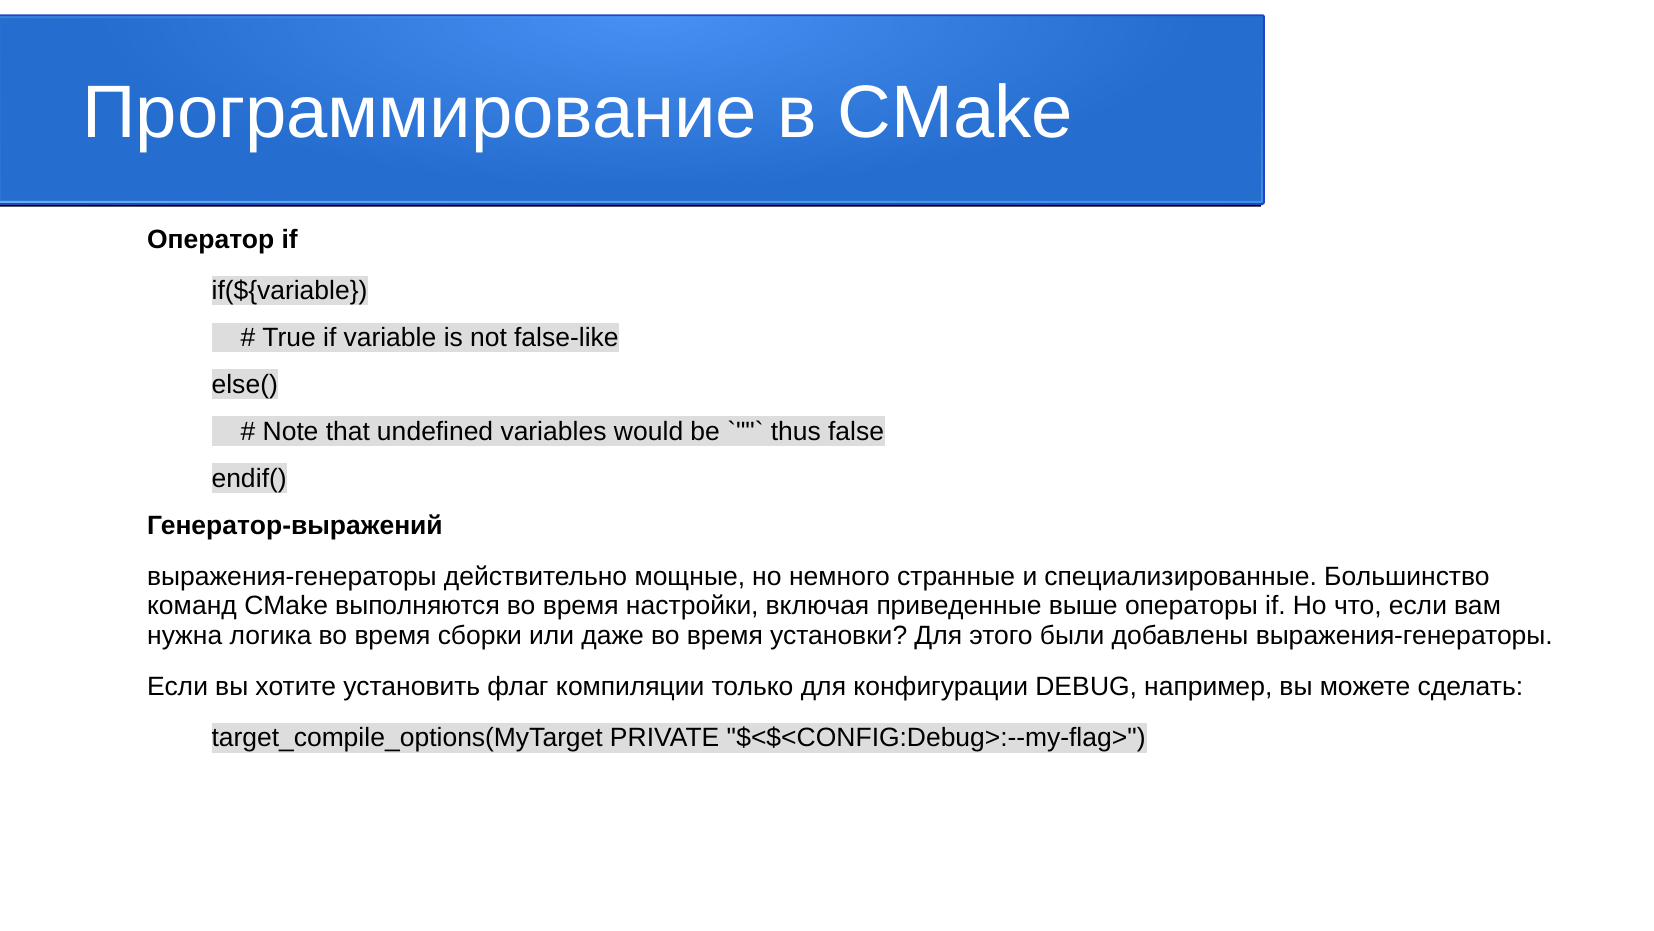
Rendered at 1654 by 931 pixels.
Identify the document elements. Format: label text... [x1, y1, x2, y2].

title Программирование в CMake [82, 35, 1235, 189]
list Оператор if if(${variable}) # True if variable is not false-like else() # Note that undefined variables would be `""` thus false endif() Генератор-выражений выражения-генераторы действительно мощные, но немного странные и специализированные. Большинство команд CMake выполняются во время настройки, включая приведенные выше операторы if. Но что, если вам нужна логика во время сборки или даже во время установки? Для этого были добавлены выражения-генераторы. Если вы хотите установить флаг компиляции только для конфигурации DEBUG, например, вы можете сделать: target_compile_options(MyTarget PRIVATE "$<$<CONFIG:Debug>:--my-flag>") [82, 224, 1571, 764]
